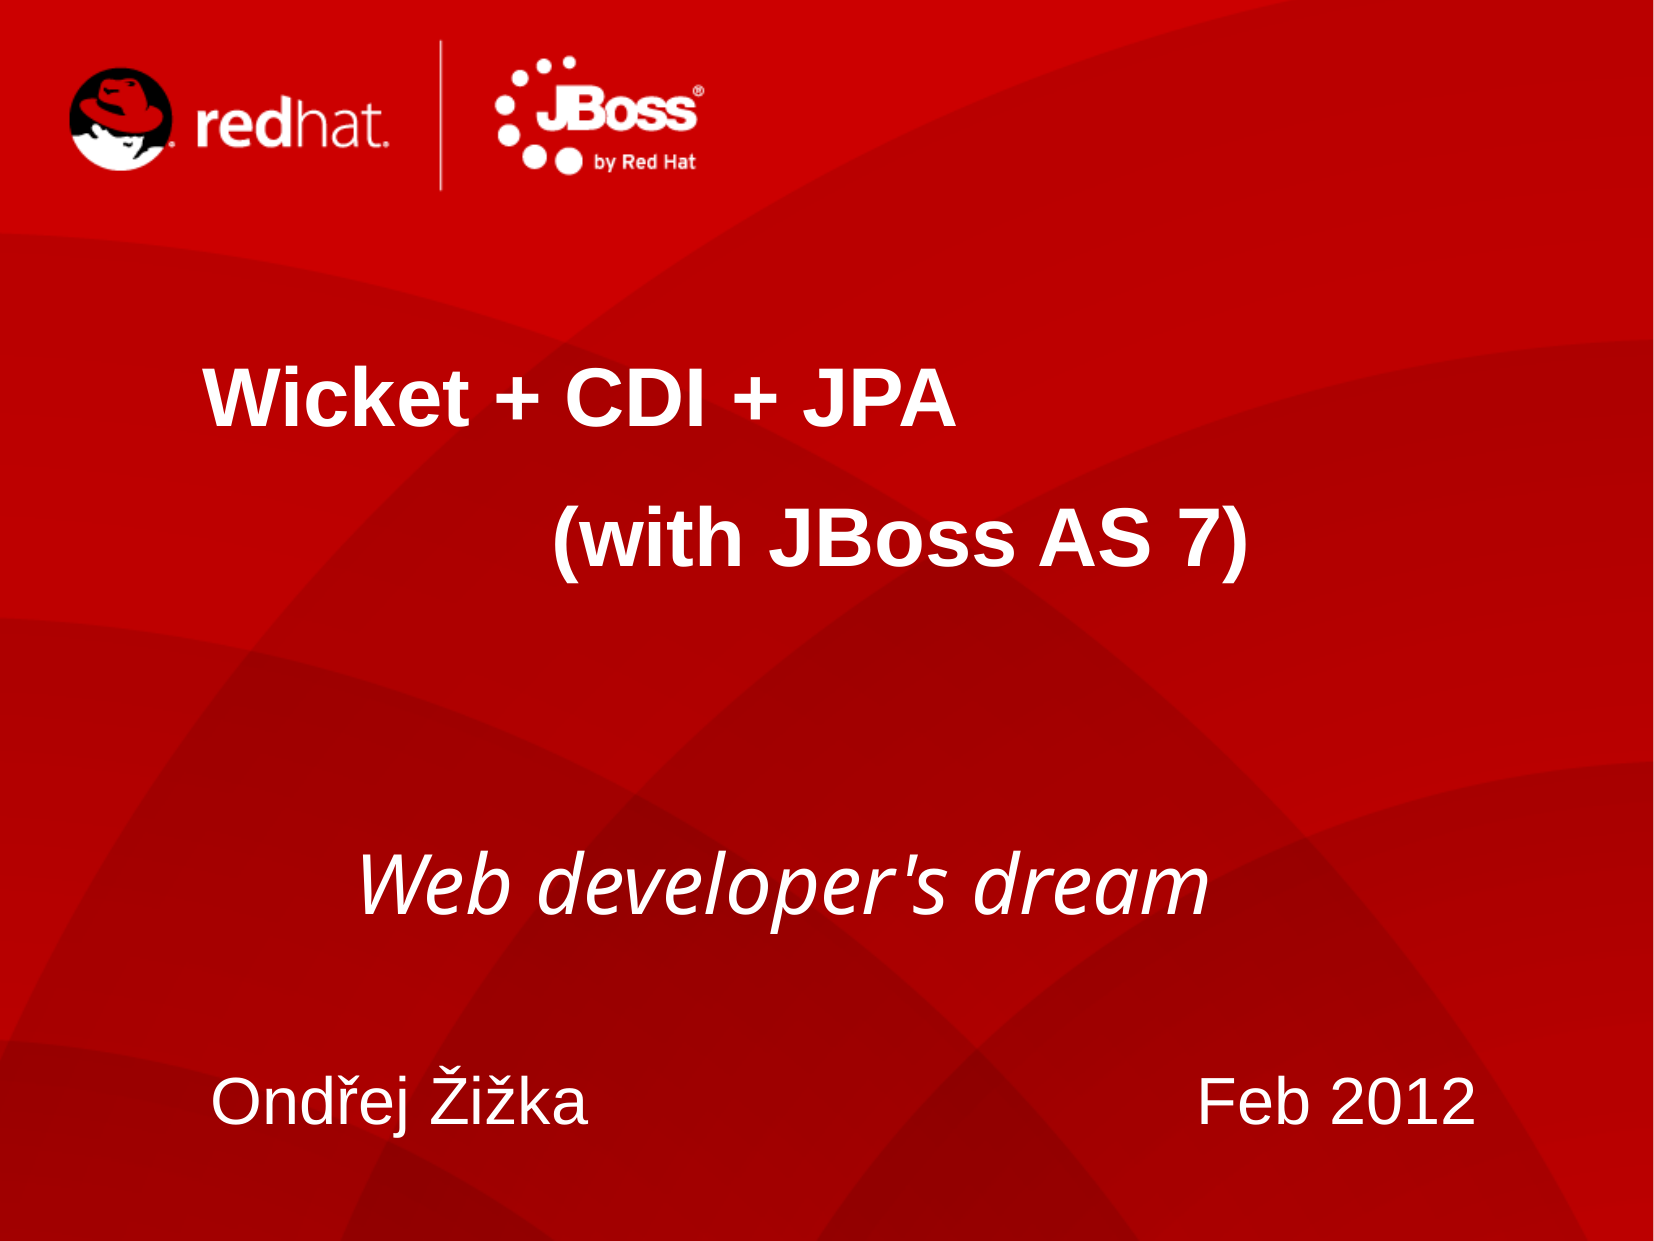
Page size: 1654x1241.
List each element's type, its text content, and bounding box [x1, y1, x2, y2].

text_box Wicket + CDI + JPA (with JBoss AS 7) [187, 297, 1426, 545]
text_box Ondřej Žižka Feb 2012 [195, 1056, 1538, 1146]
picture [0, 0, 1654, 1241]
text_box Web developer's dream [187, 761, 1426, 897]
